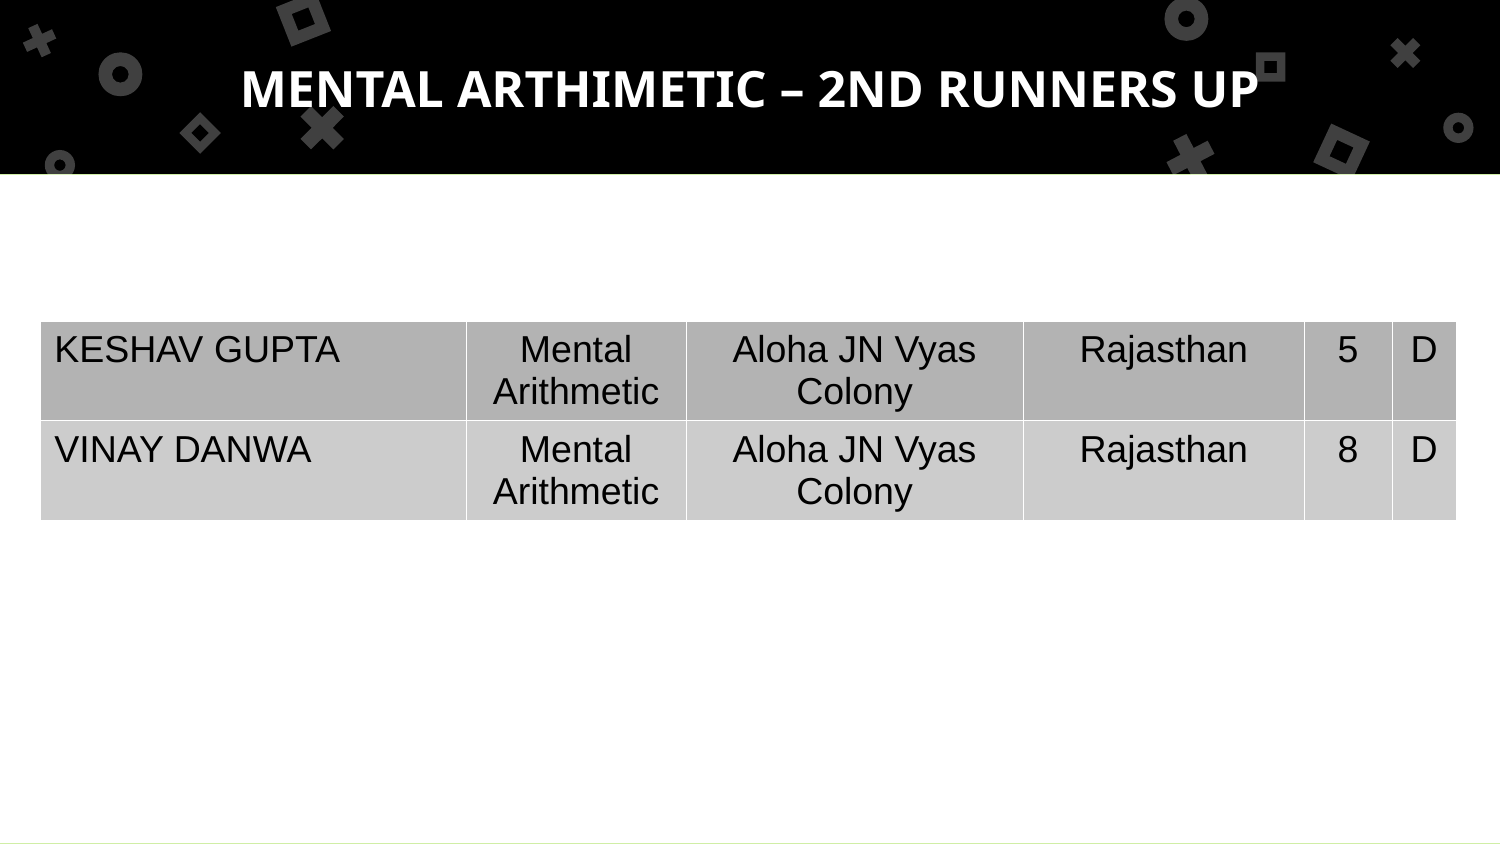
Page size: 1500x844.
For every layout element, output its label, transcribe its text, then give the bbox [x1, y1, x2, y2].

table_header Rajasthan [1024, 322, 1304, 420]
table_cell VINAY DANWA [41, 421, 466, 520]
text_box MENTAL ARTHIMETIC – 2ND RUNNERS UP [75, 0, 1425, 175]
table_cell Rajasthan [1024, 421, 1304, 520]
table_cell Mental Arithmetic [467, 421, 686, 520]
table_header D [1393, 322, 1456, 420]
table_header Mental Arithmetic [467, 322, 686, 420]
table_header KESHAV GUPTA [41, 322, 466, 420]
table_cell 8 [1305, 421, 1392, 520]
table_cell D [1393, 421, 1456, 520]
table_cell Aloha JN Vyas Colony [687, 421, 1023, 520]
table_header Aloha JN Vyas Colony [687, 322, 1023, 420]
table_header 5 [1305, 322, 1392, 420]
